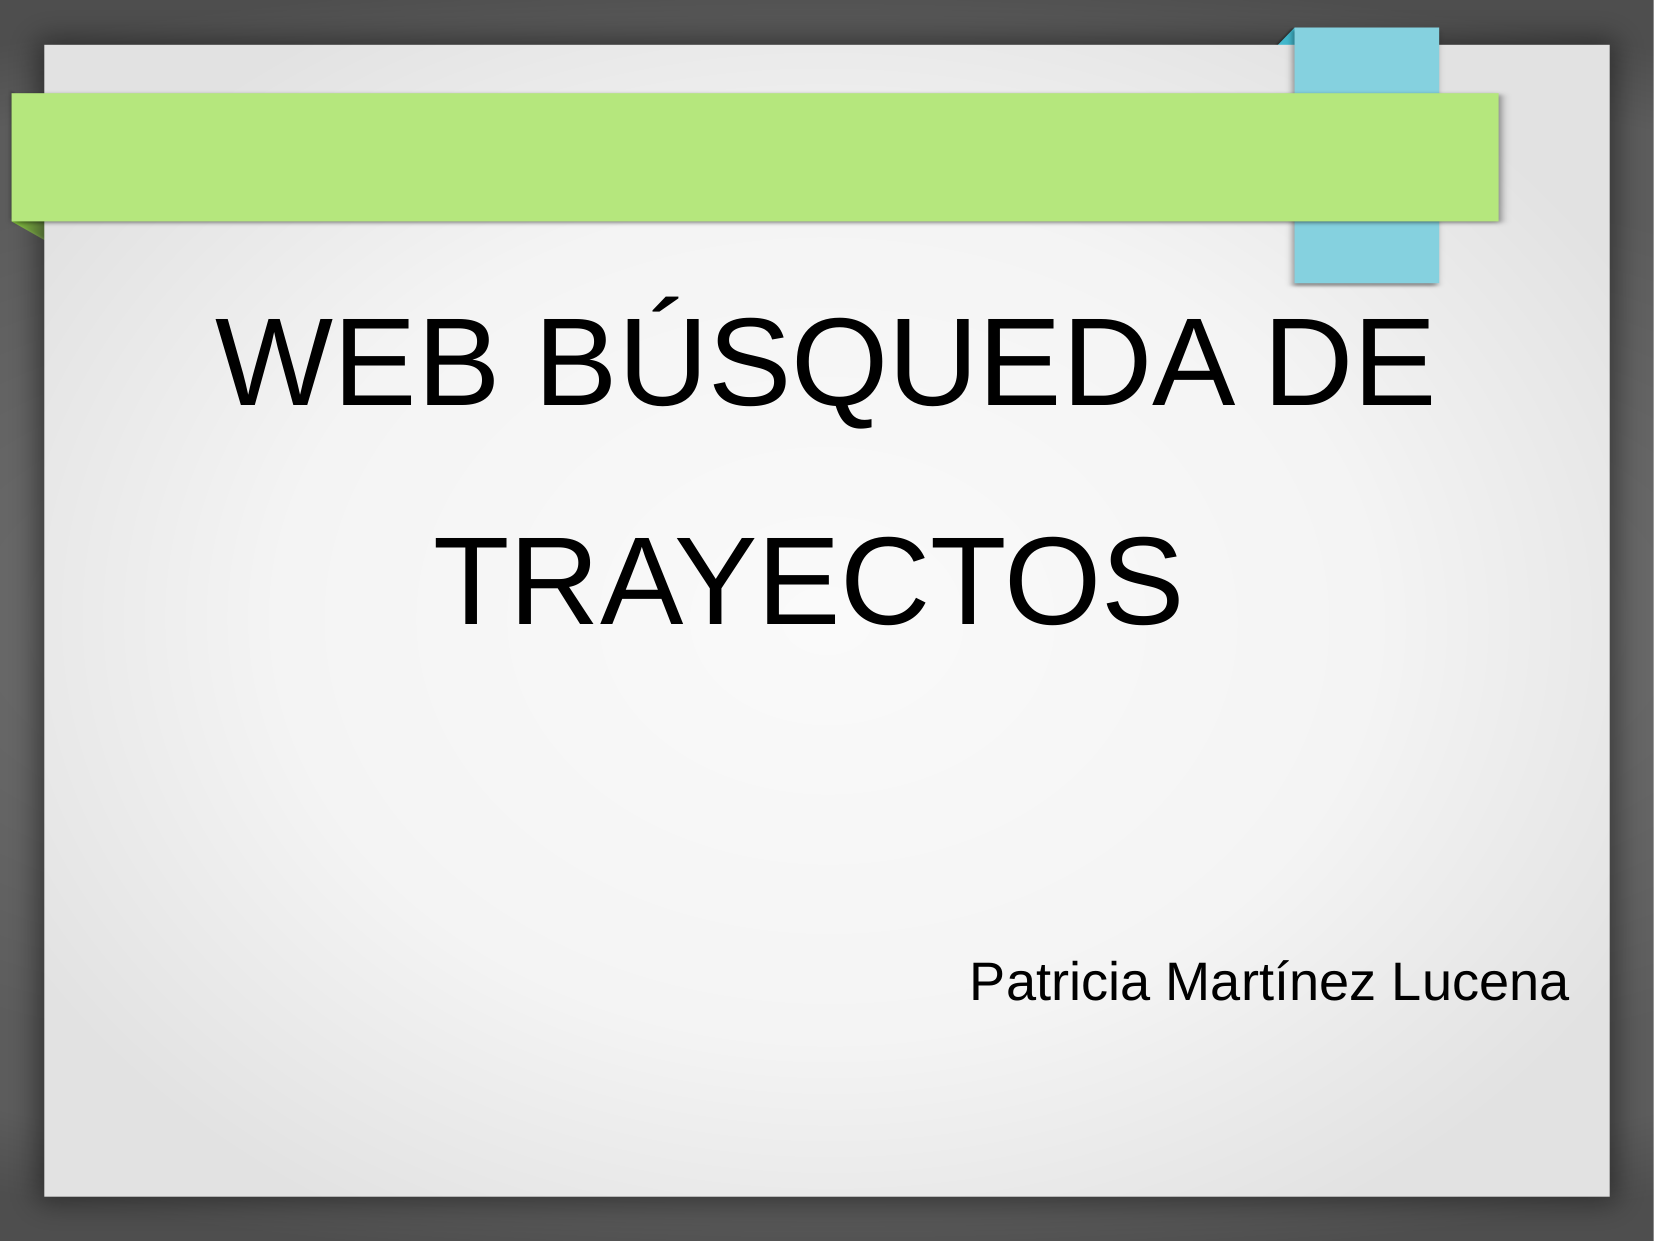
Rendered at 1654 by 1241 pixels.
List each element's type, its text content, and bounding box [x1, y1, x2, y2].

list Patricia Martínez Lucena [82, 951, 1571, 1123]
picture [0, 0, 1654, 1241]
title WEB BÚSQUEDA DE TRAYECTOS [82, 49, 1571, 815]
